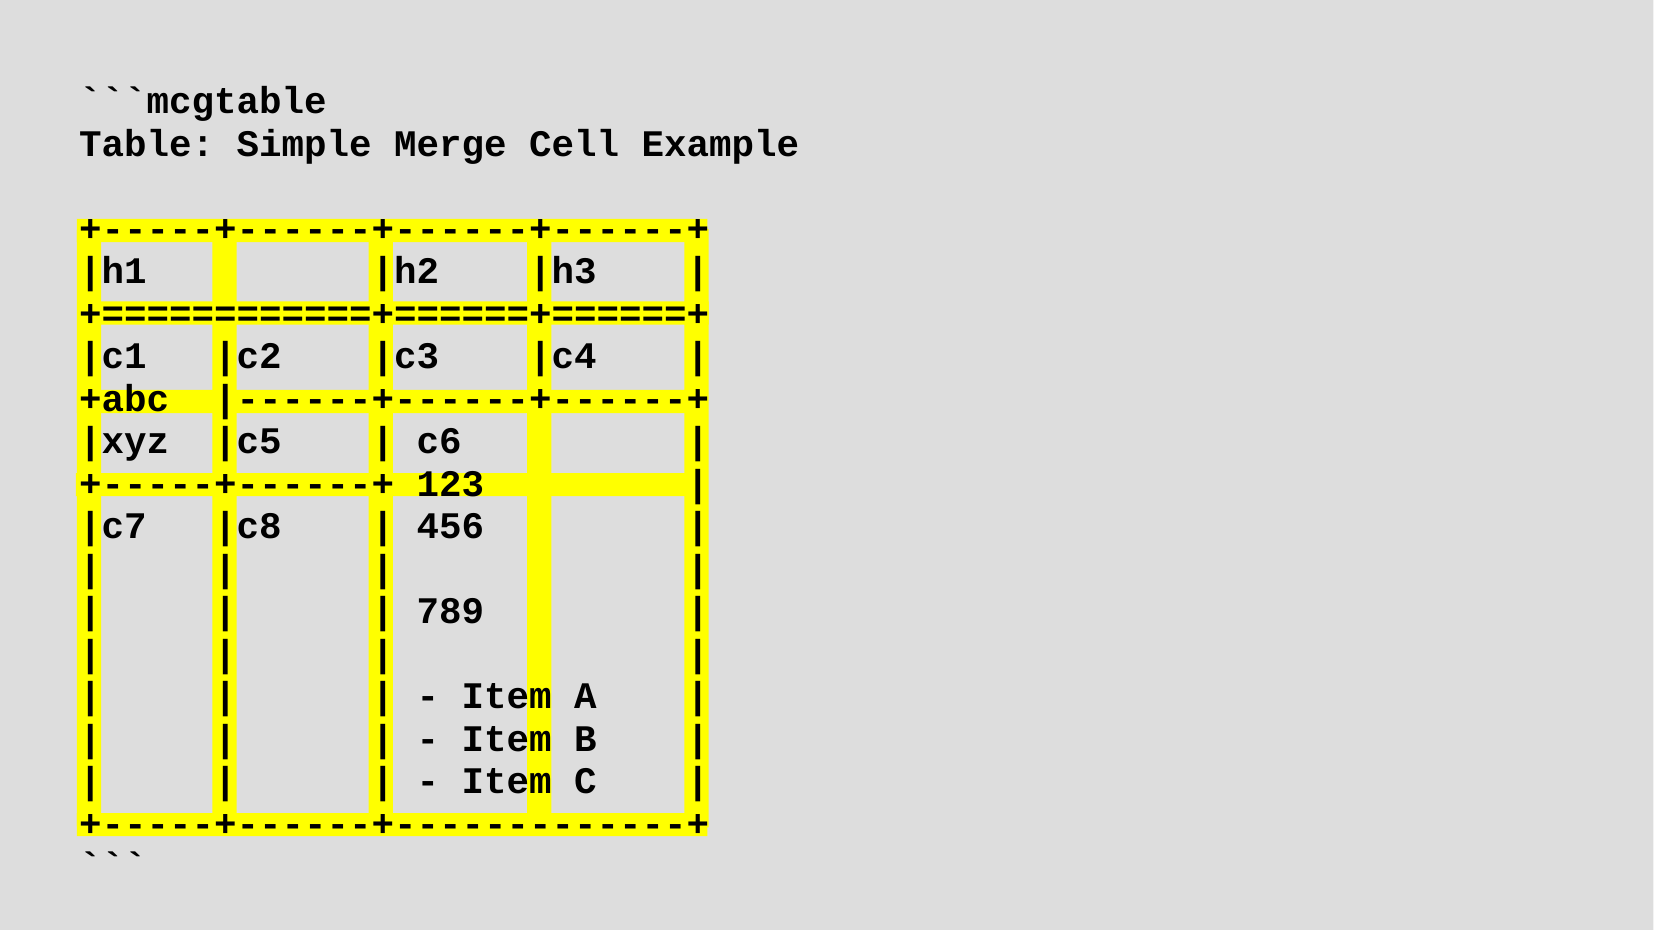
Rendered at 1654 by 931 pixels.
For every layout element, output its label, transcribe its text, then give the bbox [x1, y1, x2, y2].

text_box ```mcgtable Table: Simple Merge Cell Example +-----+------+------+------+ |h1 |h2 |h3 | +============+======+======+ |c1 |c2 |c3 |c4 | +abc |------+------+------+ |xyz |c5 | c6 | +-----+------+ 123 | |c7 |c8 | 456 | | | | | | | | 789 | | | | | | | | - Item A | | | | - Item B | | | | - Item C | +-----+------+-------------+ ``` [64, 75, 919, 898]
